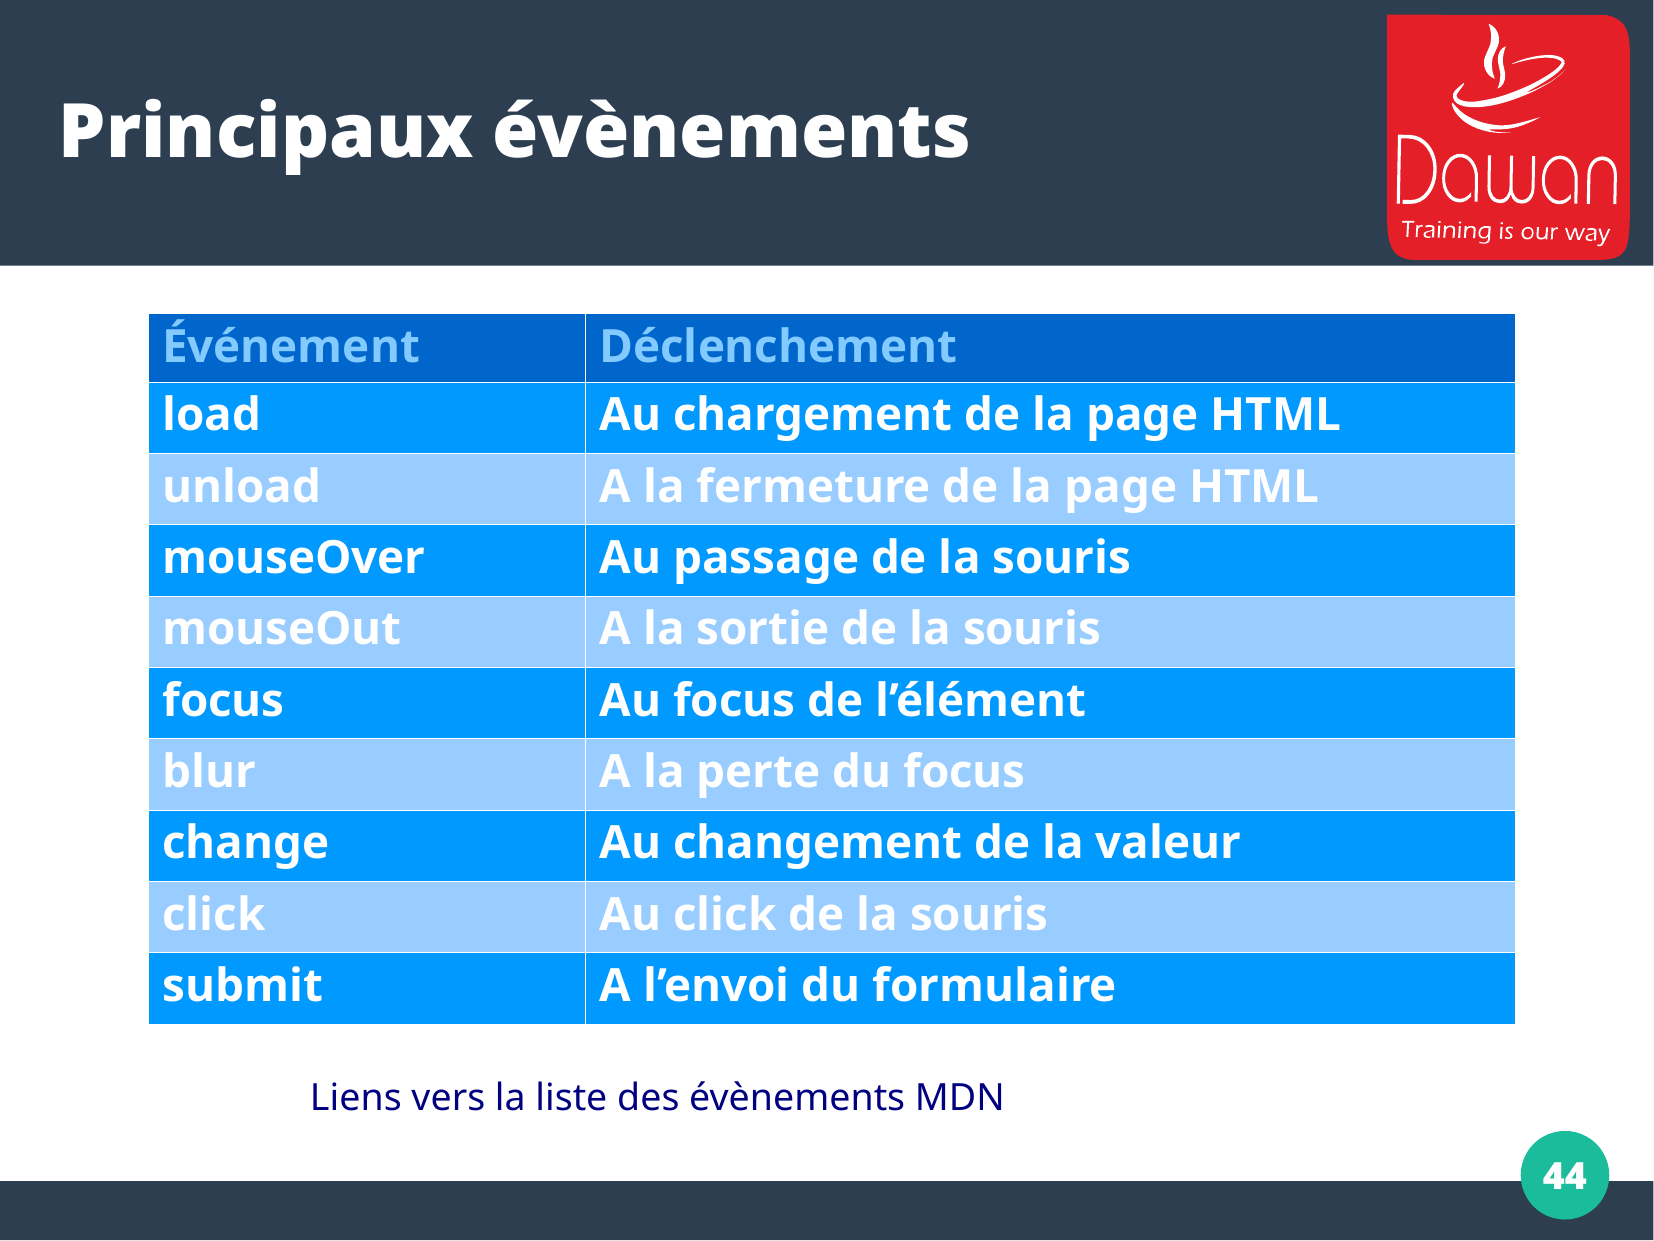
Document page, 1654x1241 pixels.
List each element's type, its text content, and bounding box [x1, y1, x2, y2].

picture [1387, 14, 1630, 260]
table_cell Au click de la souris [586, 882, 1515, 952]
table_cell mouseOver [149, 525, 585, 596]
table_cell change [149, 811, 585, 881]
table_cell Au focus de l’élément [586, 668, 1515, 738]
table_cell submit [149, 953, 585, 1024]
table_cell Au passage de la souris [586, 525, 1515, 596]
table_cell A l’envoi du formulaire [586, 953, 1515, 1024]
table_cell Au changement de la valeur [586, 811, 1515, 881]
table_cell Au chargement de la page HTML [586, 383, 1515, 453]
table_header Événement [149, 314, 585, 382]
table_cell click [149, 882, 585, 952]
table_cell A la sortie de la souris [586, 597, 1515, 667]
table_cell unload [149, 454, 585, 524]
table_cell blur [149, 739, 585, 810]
table_cell A la fermeture de la page HTML [586, 454, 1515, 524]
text_box Liens vers la liste des évènements MDN [295, 1062, 1418, 1152]
table_cell A la perte du focus [586, 739, 1515, 810]
title Principaux évènements [59, 49, 1387, 207]
table_cell focus [149, 668, 585, 738]
table_cell mouseOut [149, 597, 585, 667]
table_cell load [149, 383, 585, 453]
table_header Déclenchement [586, 314, 1515, 382]
